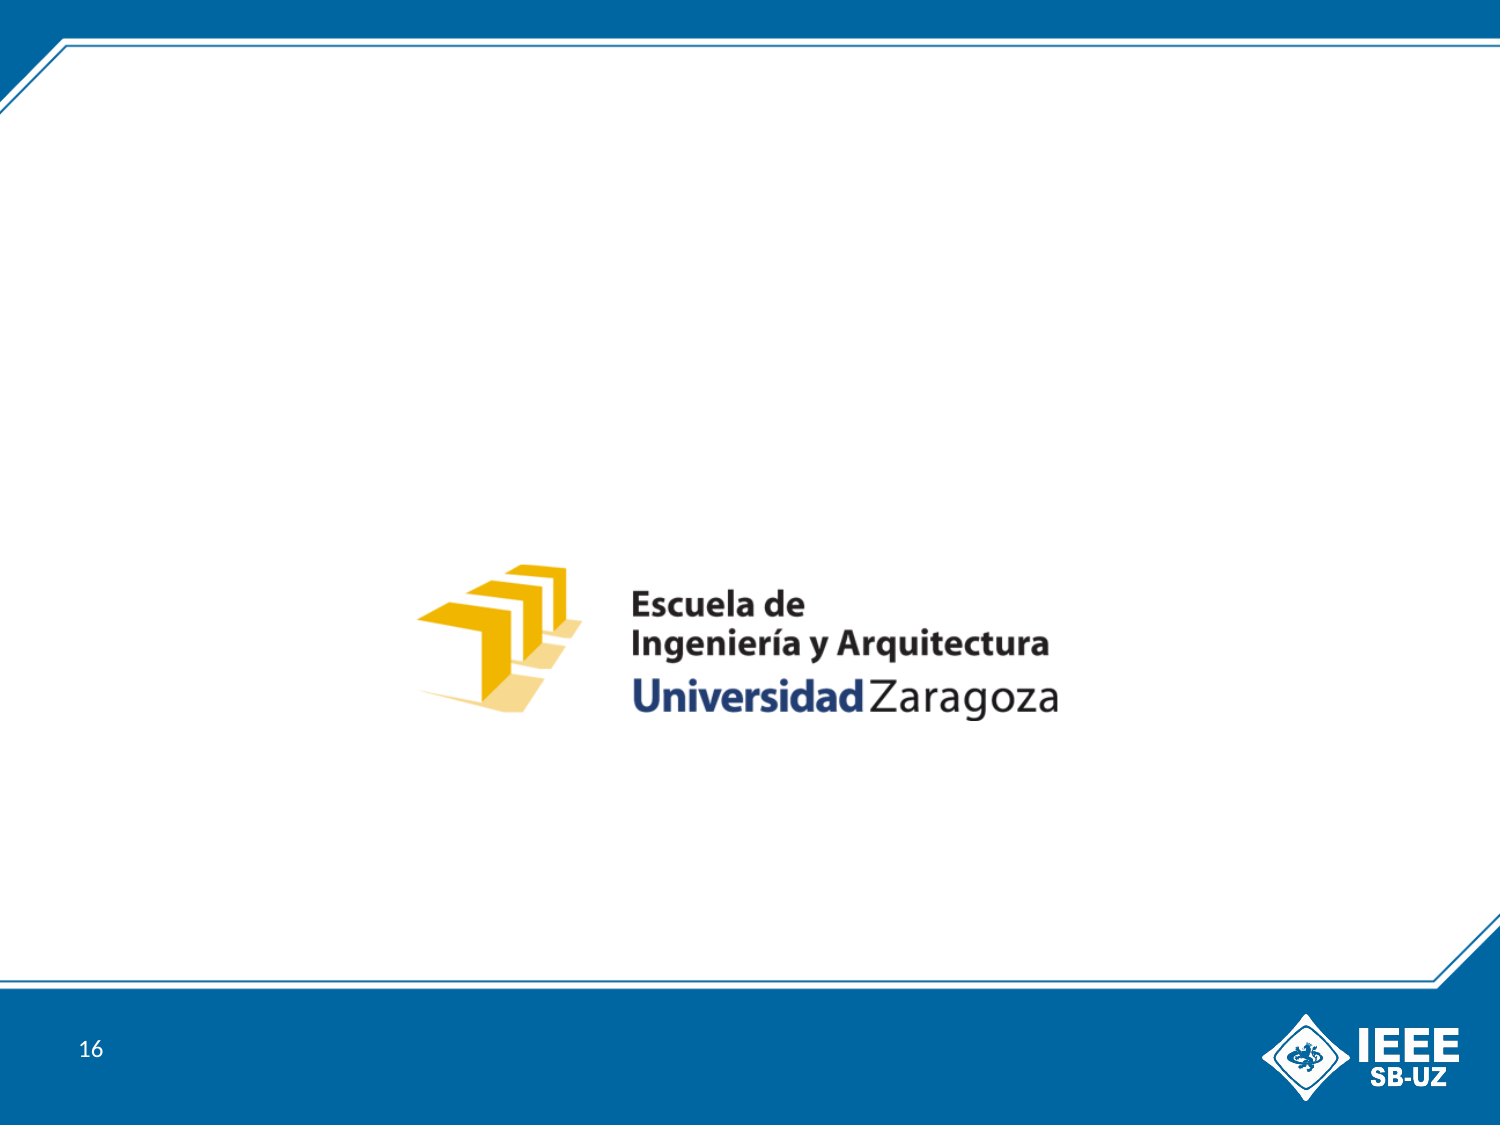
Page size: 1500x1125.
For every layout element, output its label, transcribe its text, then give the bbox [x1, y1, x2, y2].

picture [0, 0, 1500, 115]
picture [0, 913, 1500, 1125]
slide_number <number> [63, 1017, 143, 1078]
picture [396, 525, 1104, 749]
